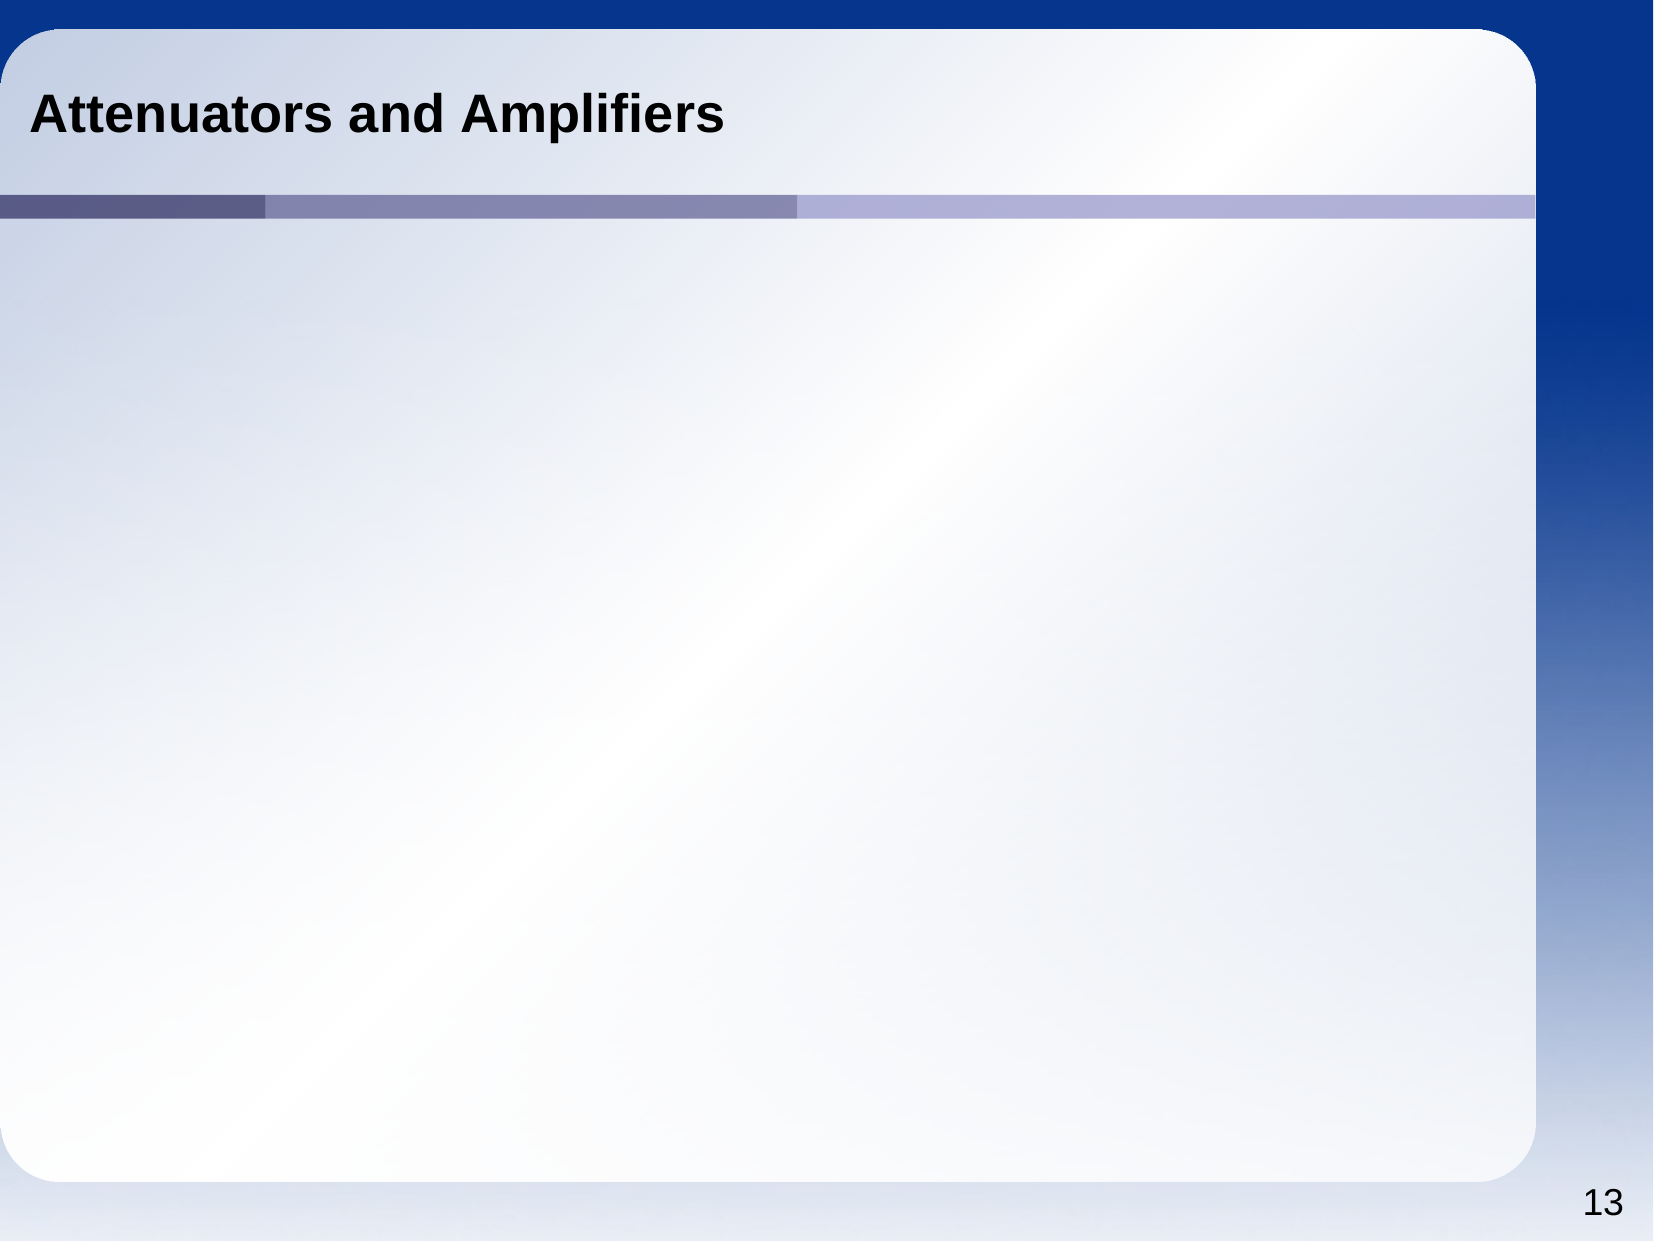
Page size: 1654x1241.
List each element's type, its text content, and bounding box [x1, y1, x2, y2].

picture [0, 0, 1654, 1241]
title Attenuators and Amplifiers [29, 49, 1506, 178]
